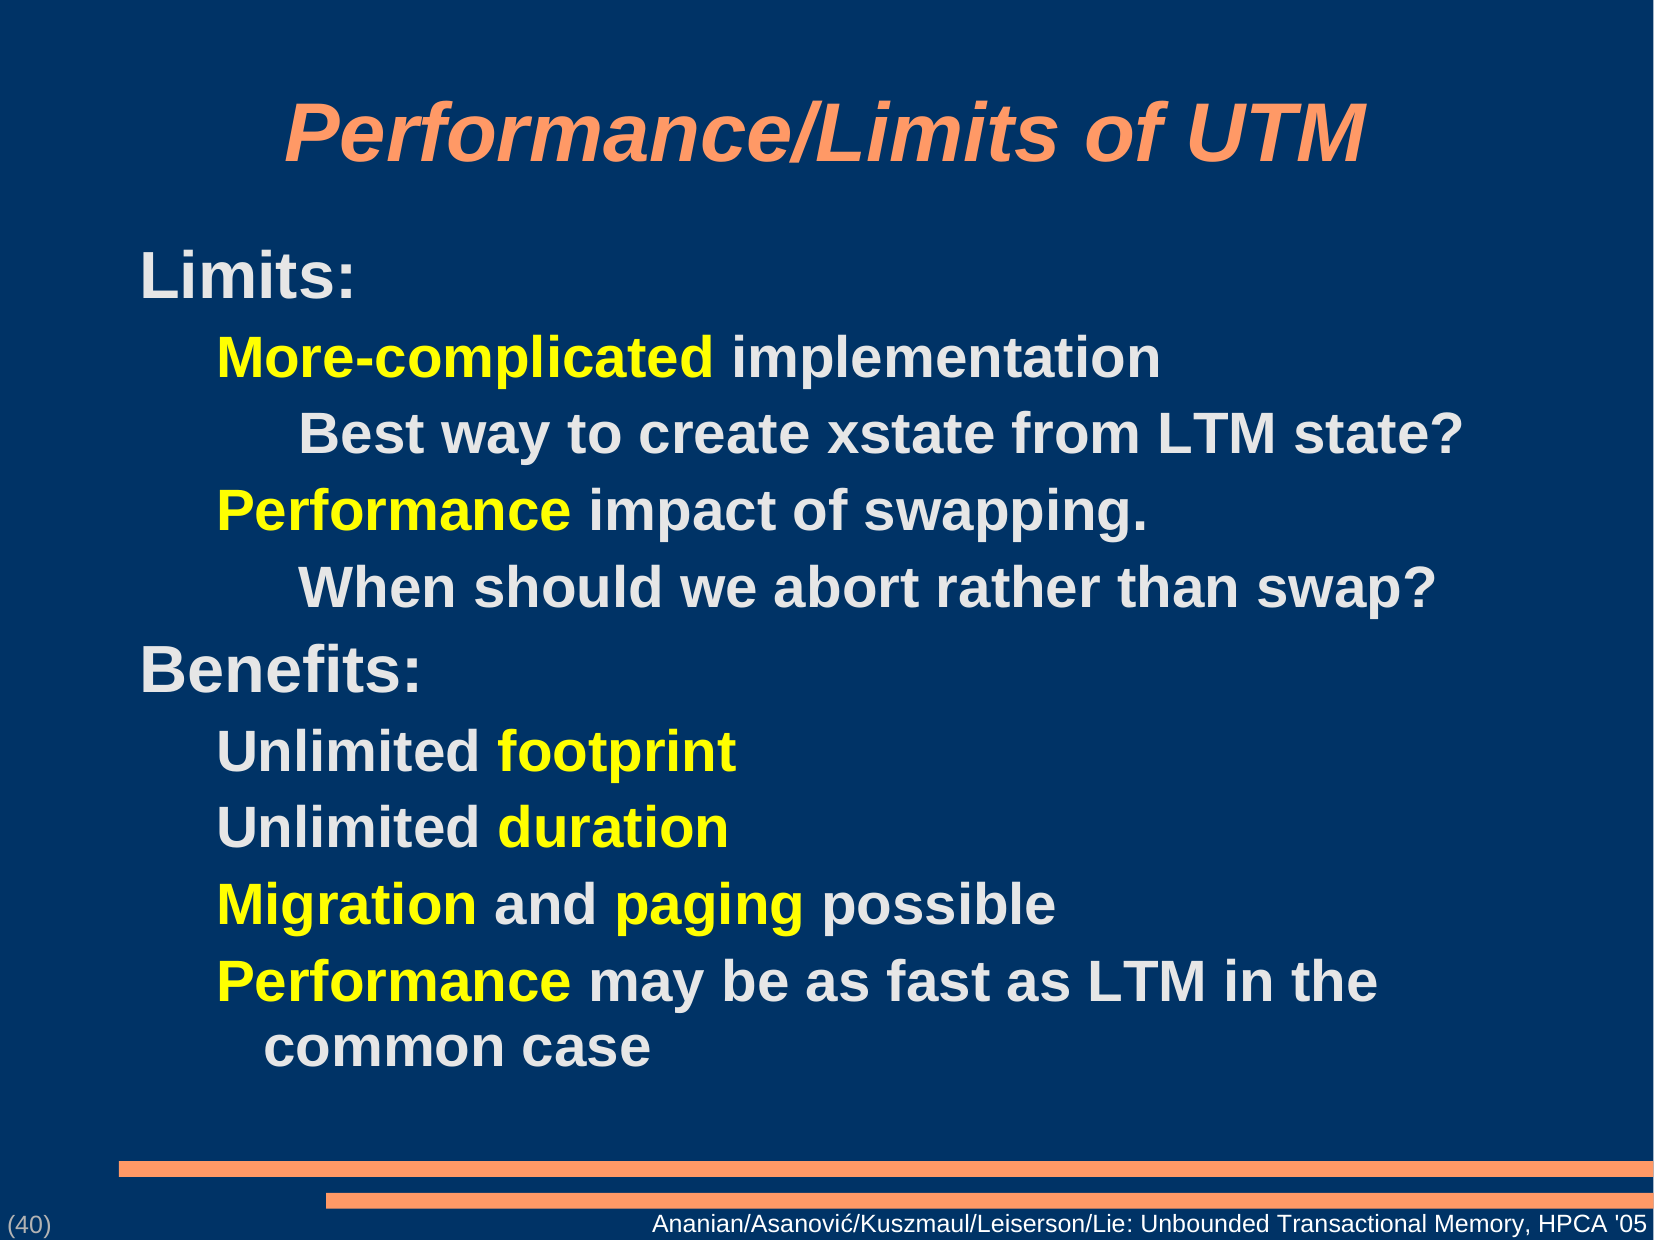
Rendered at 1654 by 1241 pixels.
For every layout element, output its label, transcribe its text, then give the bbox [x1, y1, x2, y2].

title Performance/Limits of UTM [51, 28, 1600, 236]
list Limits: More-complicated implementation Best way to create xstate from LTM state? Performance impact of swapping. When should we abort rather than swap? Benefits: Unlimited footprint Unlimited duration Migration and paging possible Performance may be as fast as LTM in the common case [121, 237, 1561, 1132]
